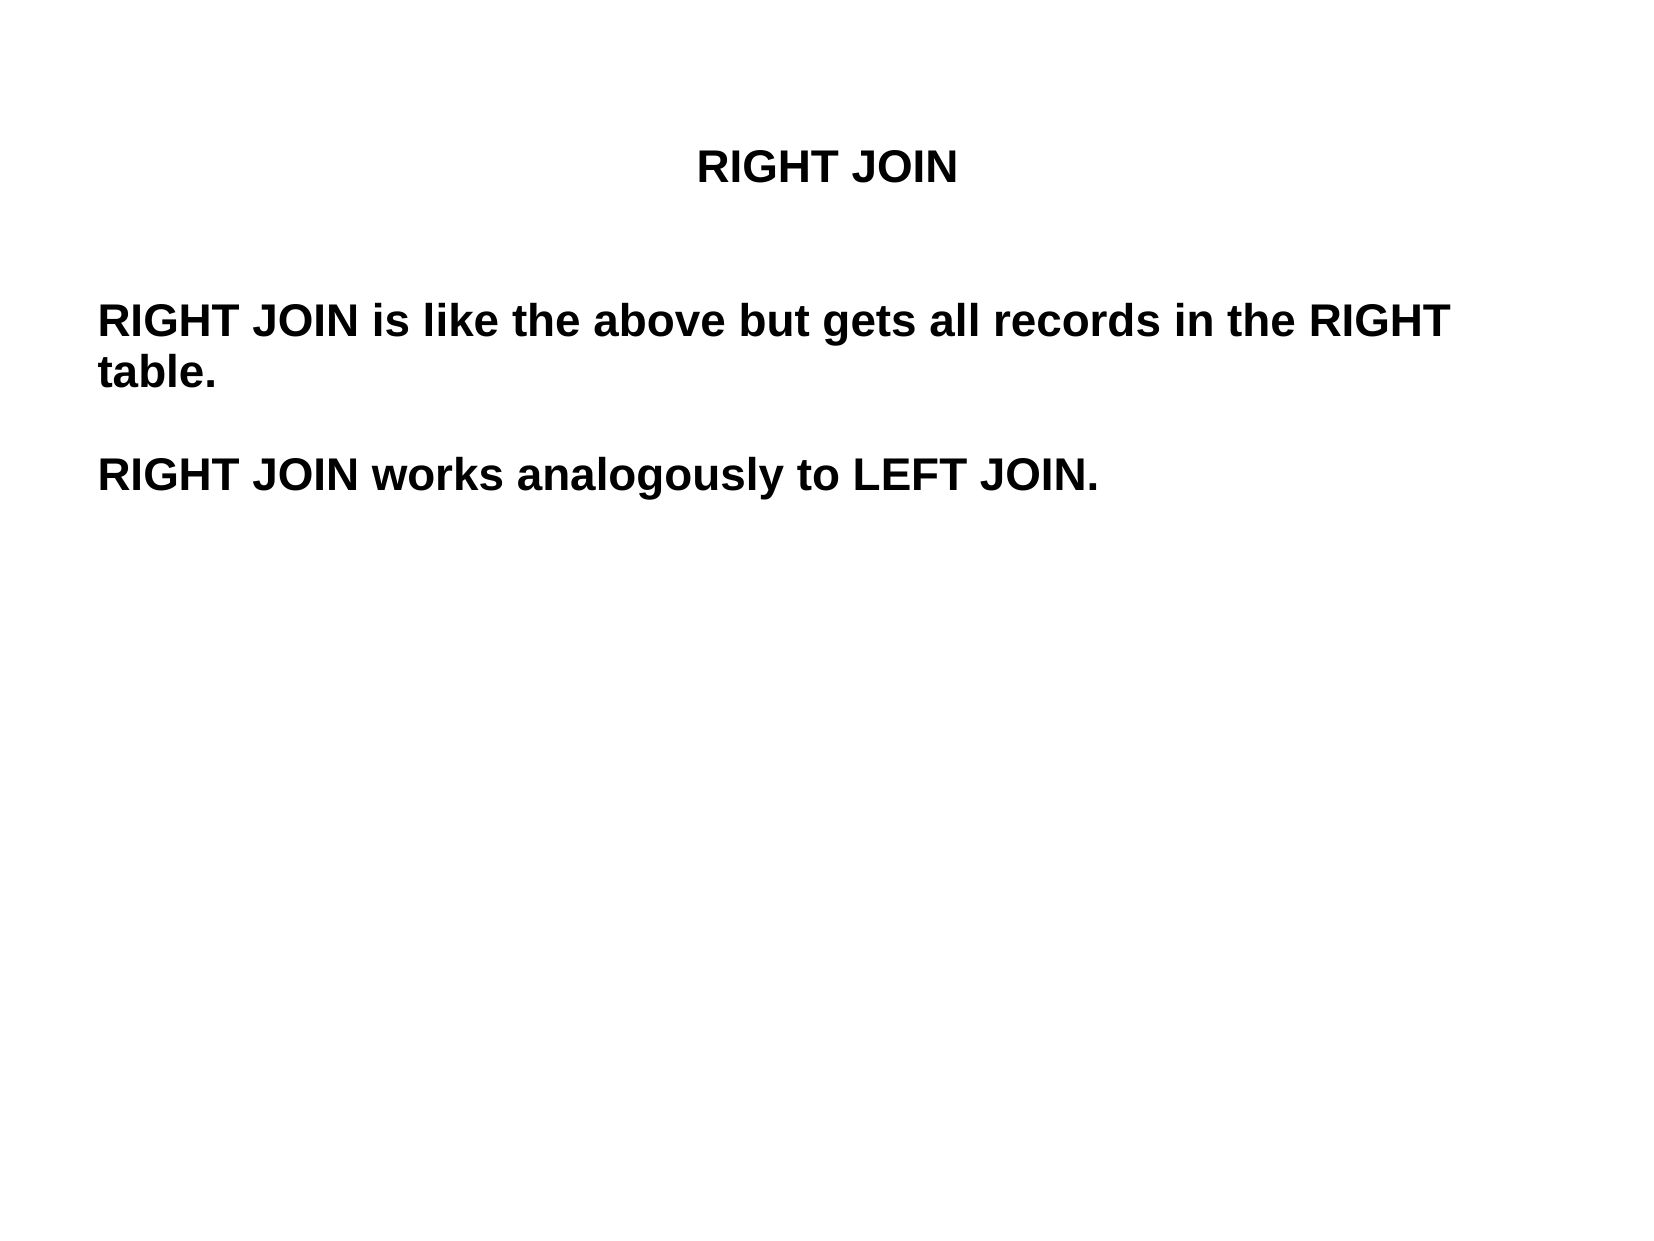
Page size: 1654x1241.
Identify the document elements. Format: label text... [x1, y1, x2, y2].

text_box RIGHT JOIN RIGHT JOIN is like the above but gets all records in the RIGHT table. RIGHT JOIN works analogously to LEFT JOIN. [82, 82, 1548, 1111]
